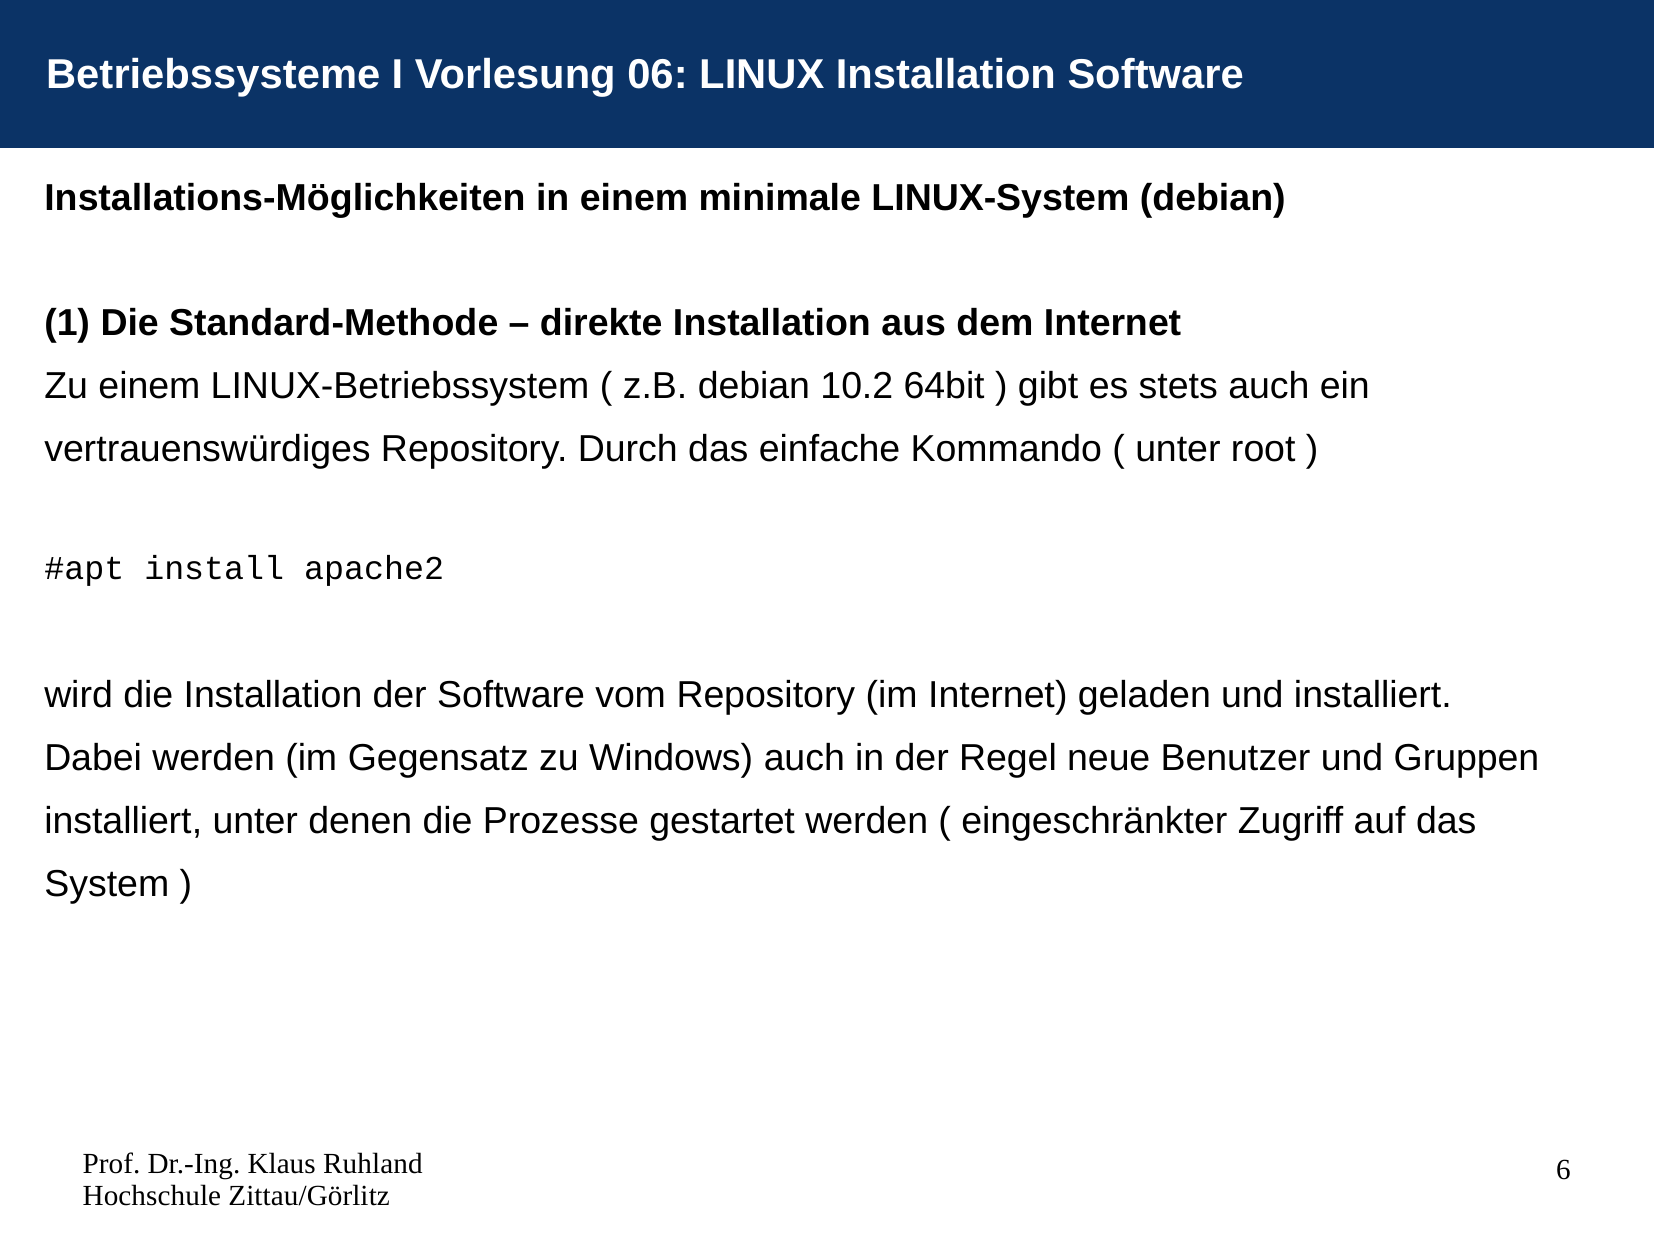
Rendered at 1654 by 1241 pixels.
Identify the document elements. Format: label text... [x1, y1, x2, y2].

text_box Installations-Möglichkeiten in einem minimale LINUX-System (debian) (1) Die Standard-Methode – direkte Installation aus dem Internet Zu einem LINUX-Betriebssystem ( z.B. debian 10.2 64bit ) gibt es stets auch ein vertrauenswürdiges Repository. Durch das einfache Kommando ( unter root ) #apt install apache2 wird die Installation der Software vom Repository (im Internet) geladen und installiert. Dabei werden (im Gegensatz zu Windows) auch in der Regel neue Benutzer und Gruppen installiert, unter denen die Prozesse gestartet werden ( eingeschränkter Zugriff auf das System ) [29, 147, 1565, 1121]
